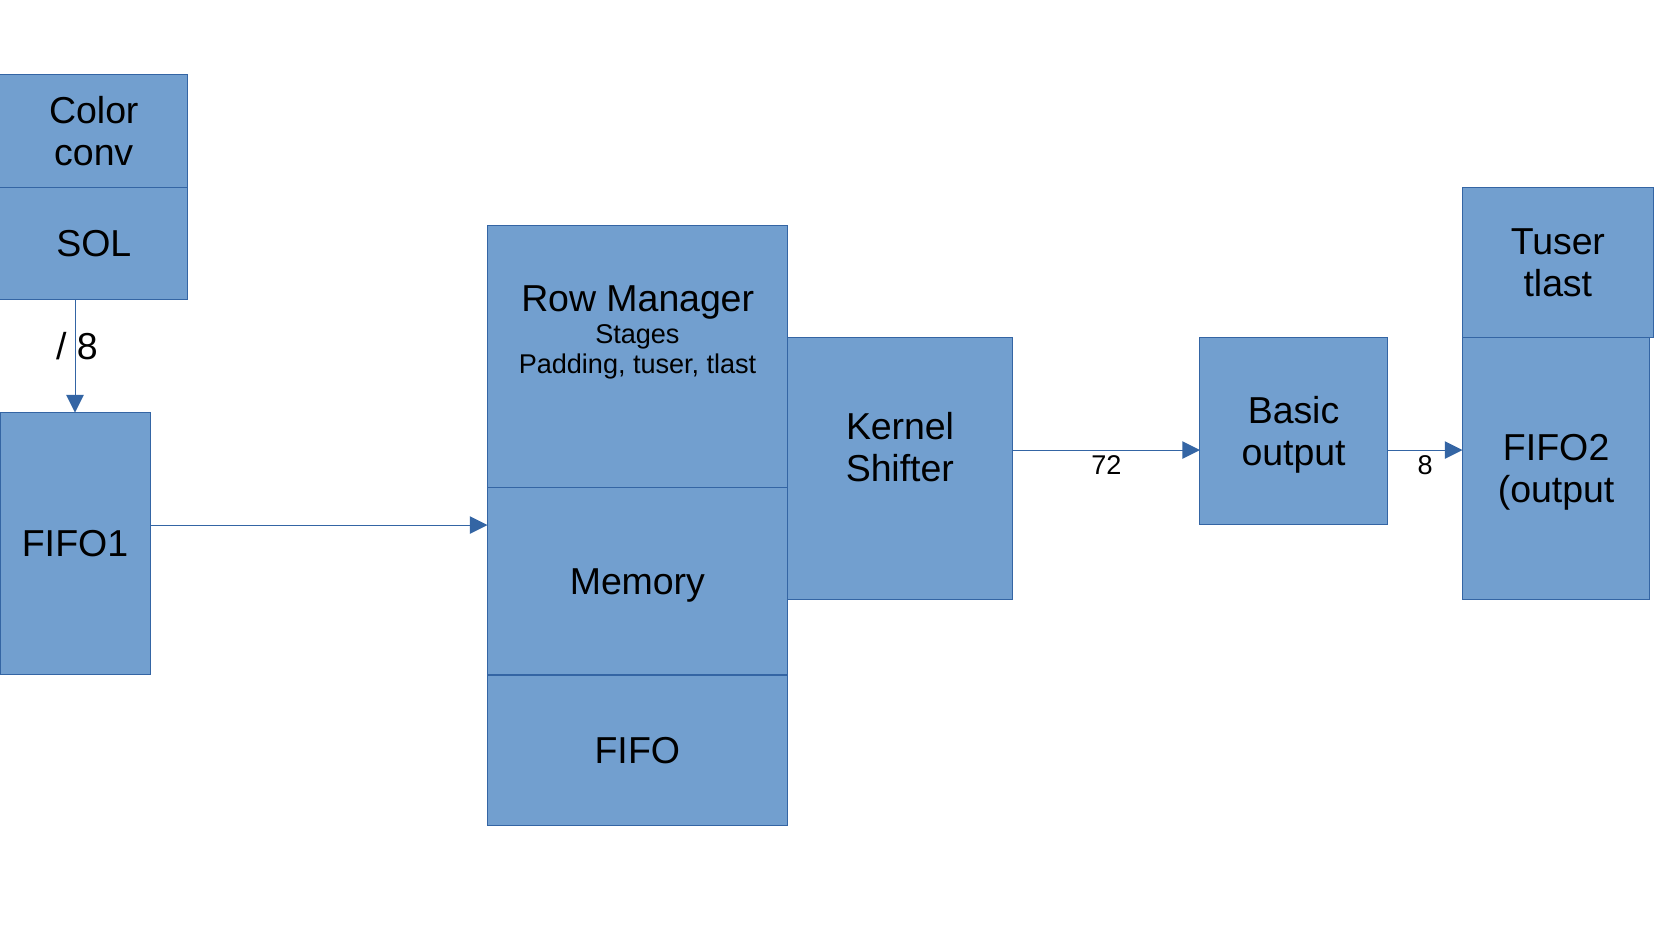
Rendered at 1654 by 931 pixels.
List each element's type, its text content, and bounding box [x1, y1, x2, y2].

text_box Color conv [0, 74, 188, 187]
text_box FIFO1 [0, 412, 151, 675]
text_box Row Manager Stages Padding, tuser, tlast [487, 225, 788, 487]
text_box FIFO2 (output [1462, 338, 1650, 600]
text_box Memory [487, 487, 788, 675]
text_box Tuser tlast [1462, 187, 1654, 338]
text_box / 8 [41, 318, 113, 376]
text_box SOL [0, 187, 188, 300]
text_box FIFO [487, 675, 788, 826]
text_box Basic output [1199, 337, 1388, 525]
text_box Kernel Shifter [787, 337, 1013, 600]
